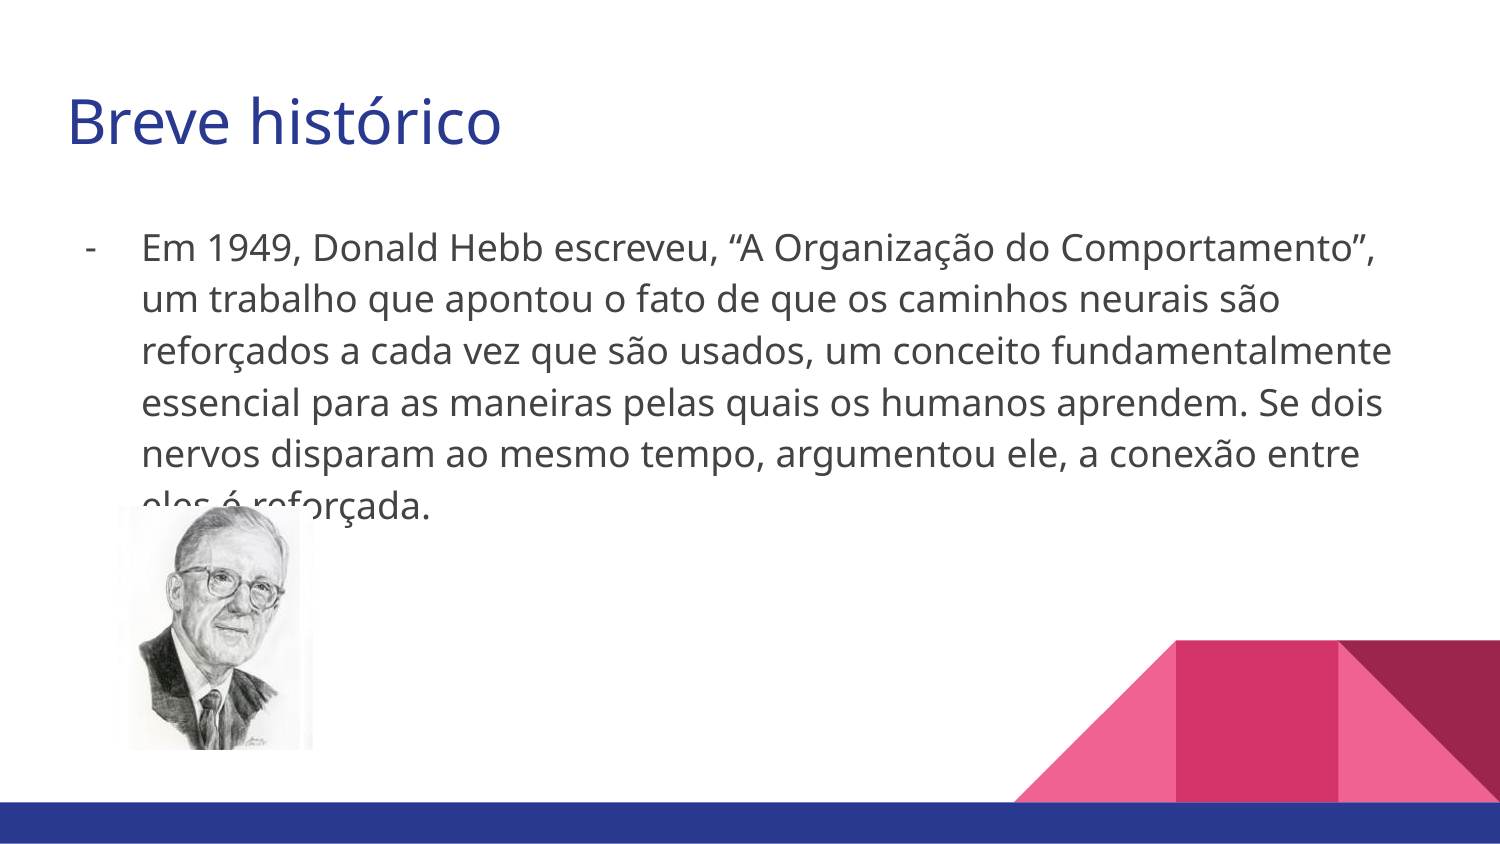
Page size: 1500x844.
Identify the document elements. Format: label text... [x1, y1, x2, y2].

list Em 1949, Donald Hebb escreveu, “A Organização do Comportamento”, um trabalho que apontou o fato de que os caminhos neurais são reforçados a cada vez que são usados, um conceito fundamentalmente essencial para as maneiras pelas quais os humanos aprendem. Se dois nervos disparam ao mesmo tempo, argumentou ele, a conexão entre eles é reforçada. [51, 201, 1449, 750]
title Breve histórico [51, 67, 1449, 167]
picture [118, 506, 313, 750]
